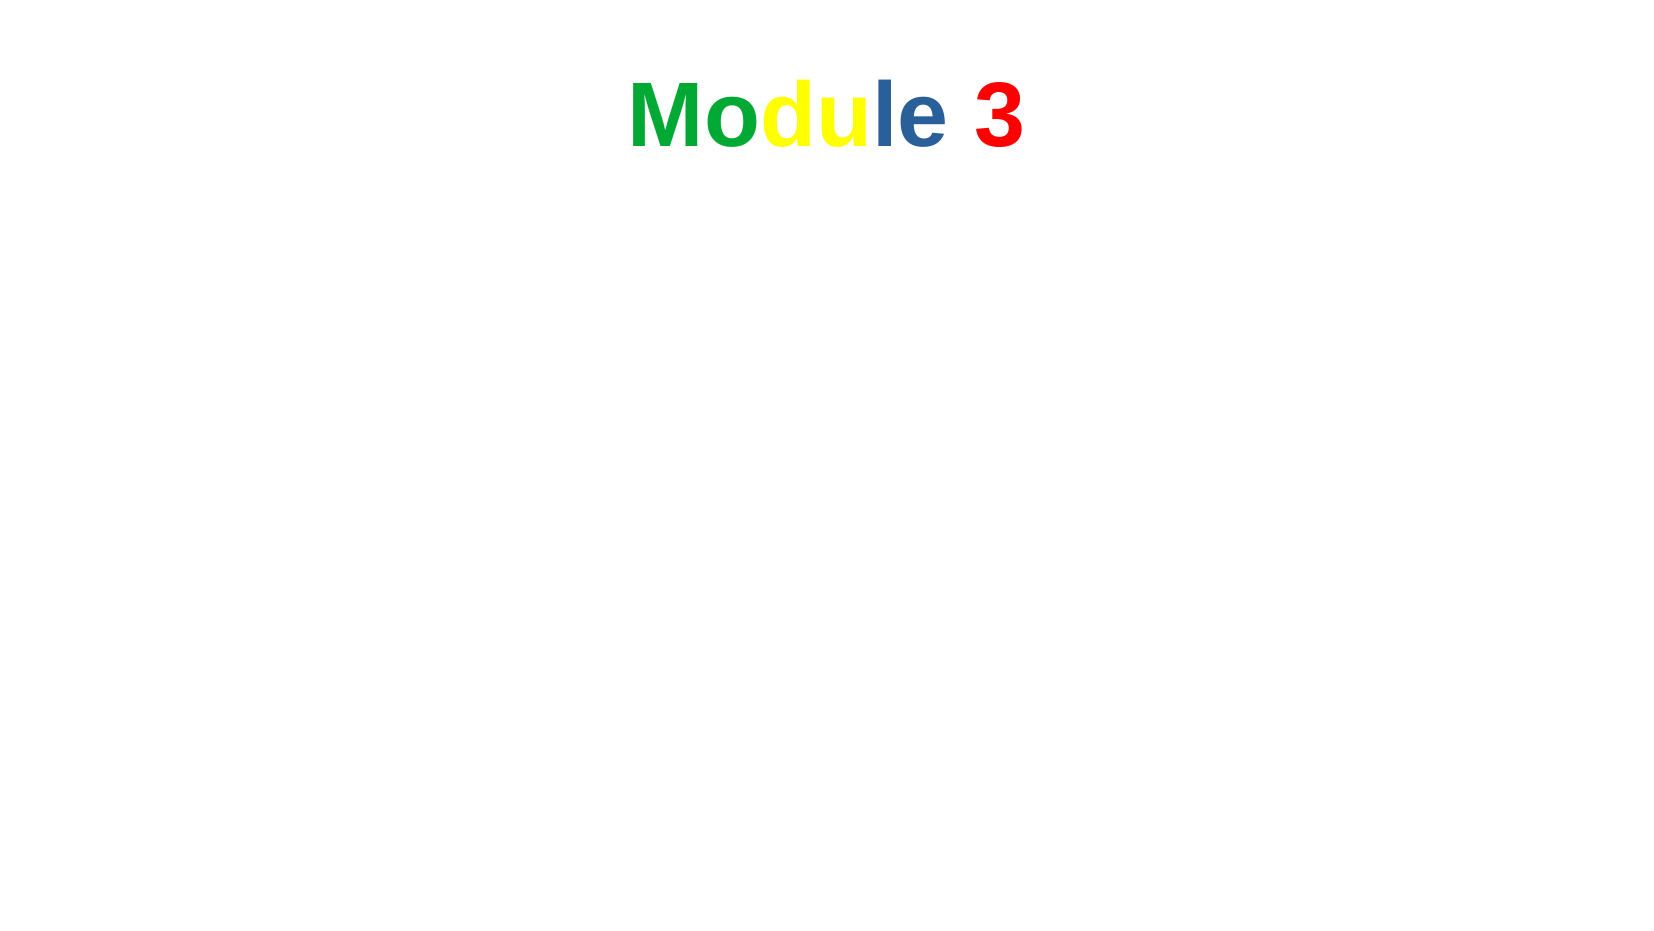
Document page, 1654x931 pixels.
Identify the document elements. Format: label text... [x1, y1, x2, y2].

title Module 3 [82, 37, 1571, 193]
